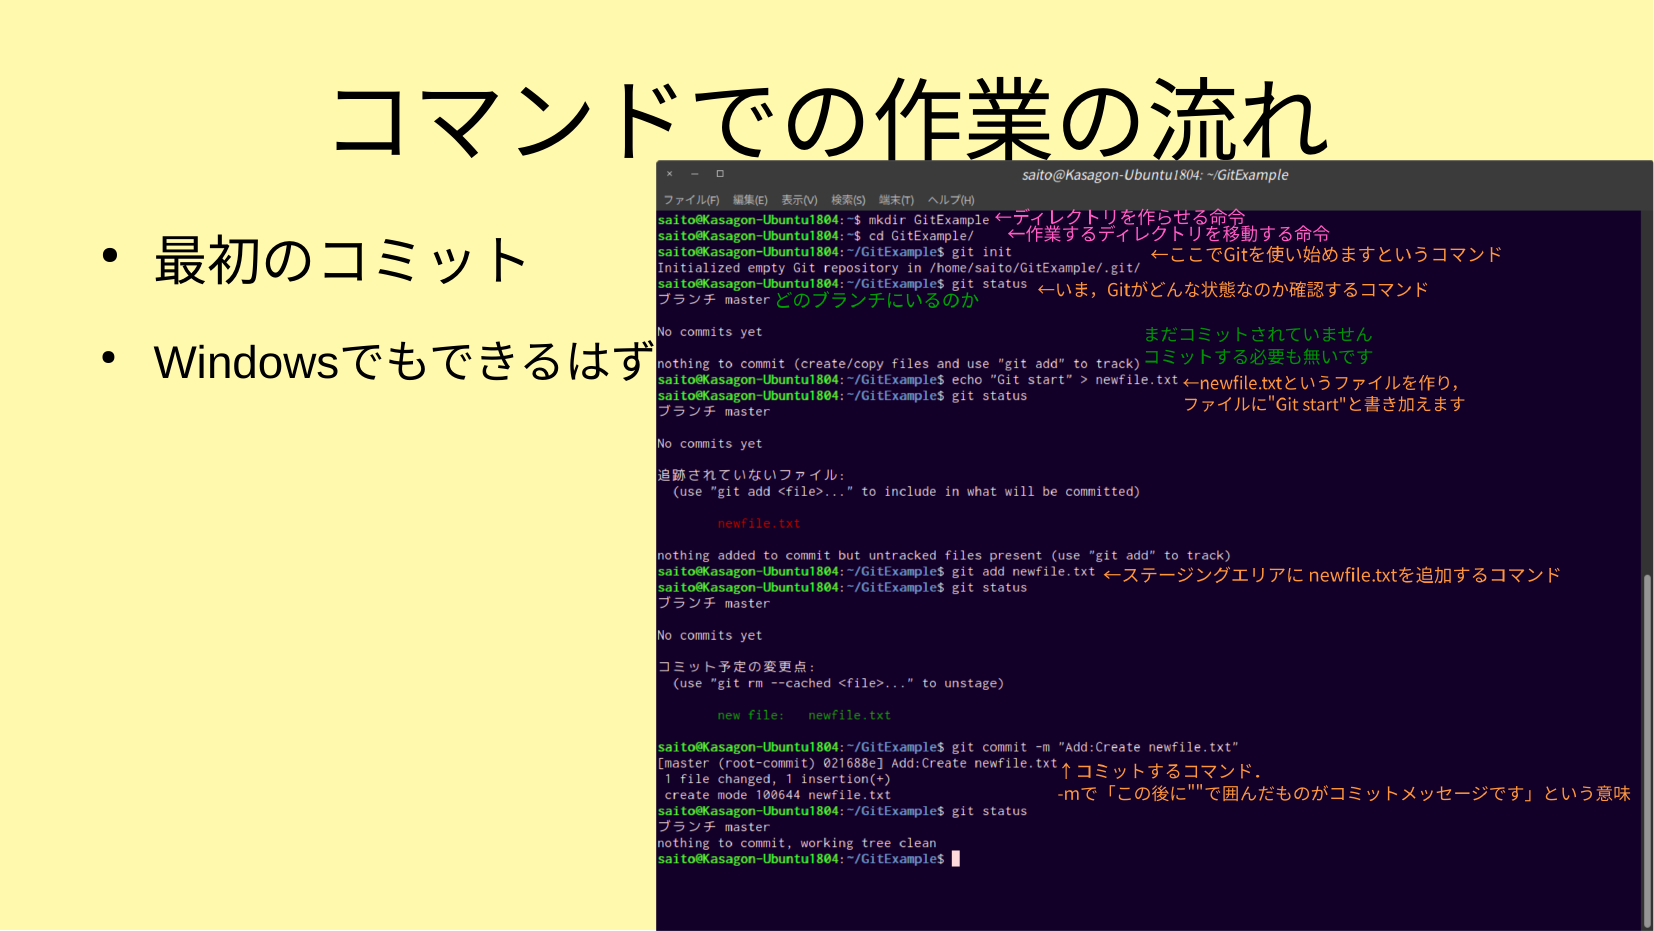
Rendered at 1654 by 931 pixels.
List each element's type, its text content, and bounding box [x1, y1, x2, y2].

list 最初のコミット Windowsでもできるはず． [82, 217, 656, 758]
title コマンドでの作業の流れ [82, 37, 1571, 193]
picture [656, 160, 1654, 931]
